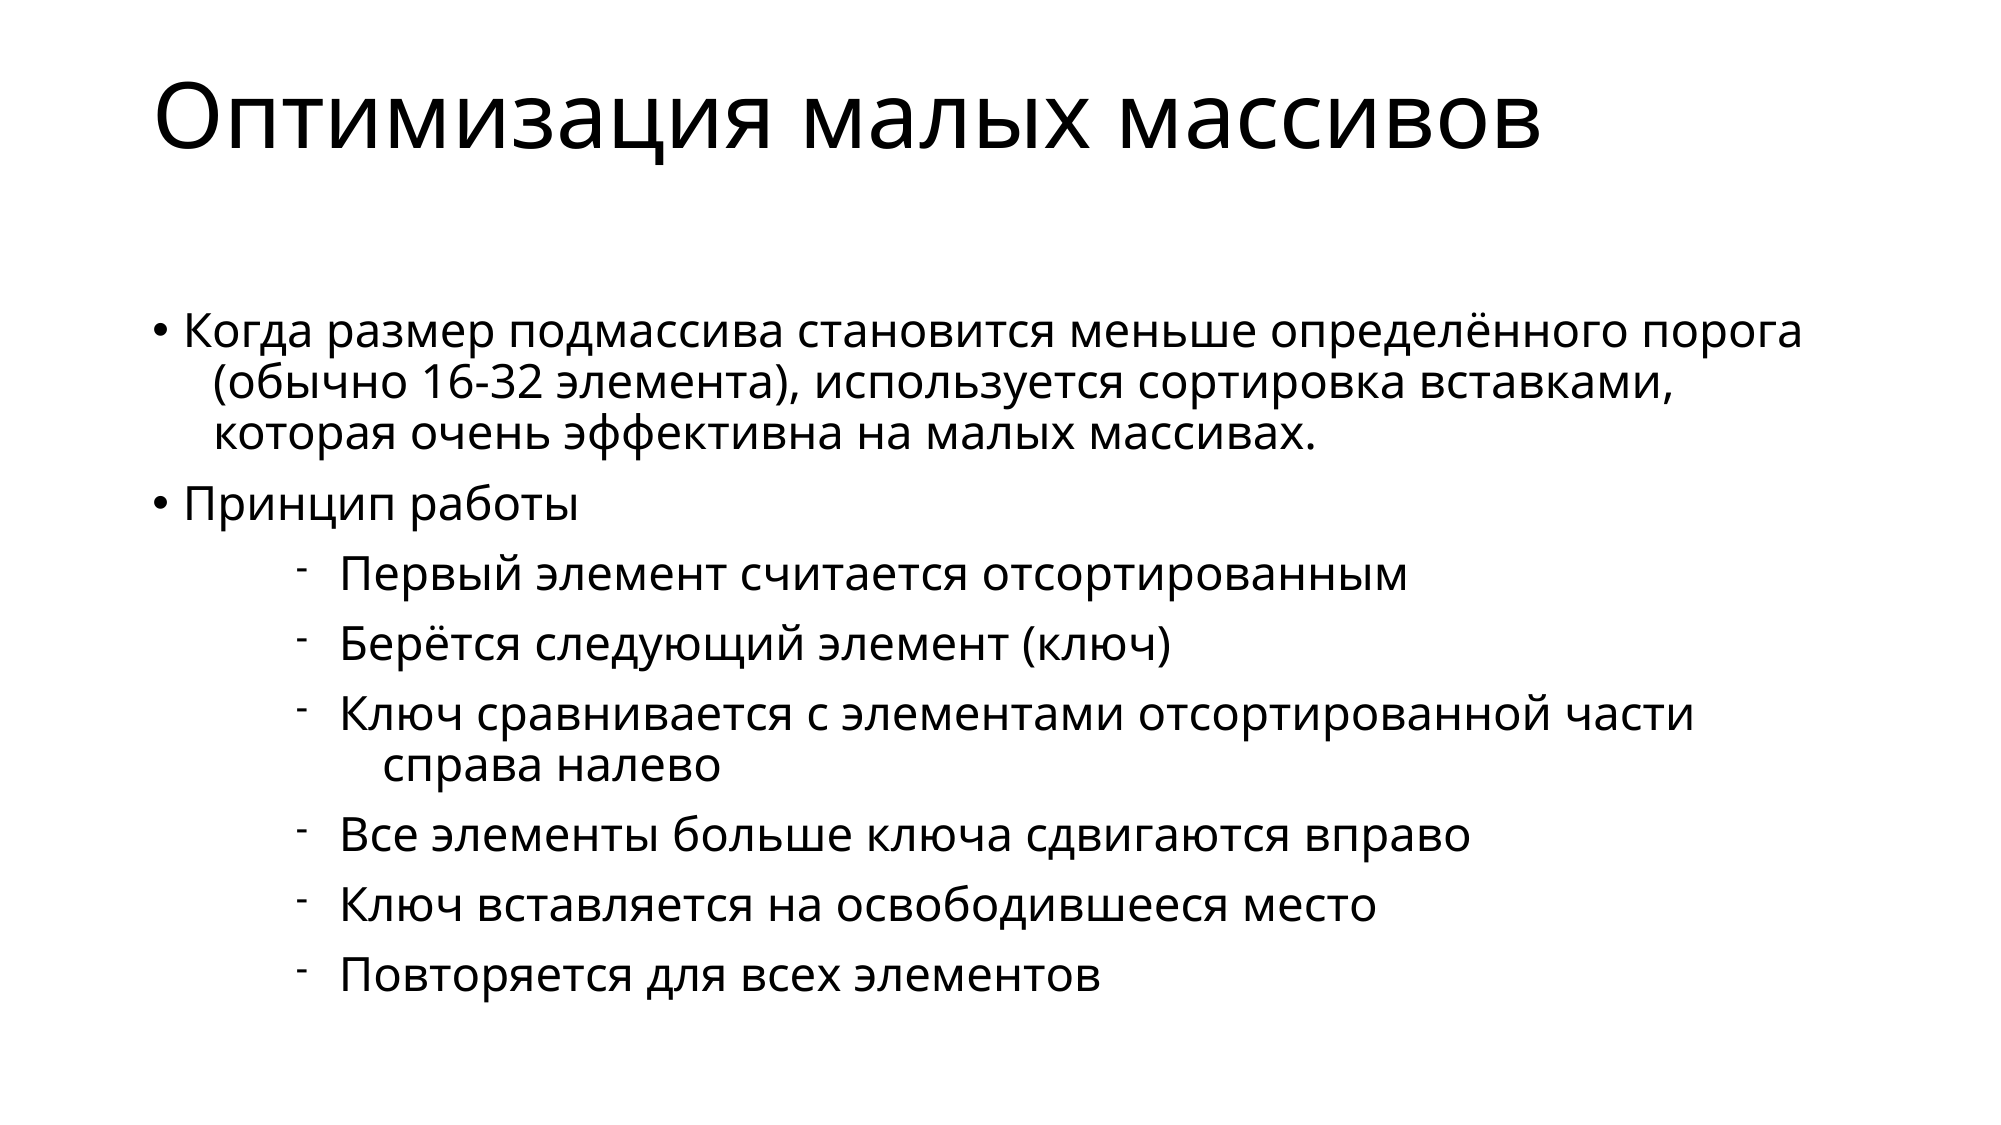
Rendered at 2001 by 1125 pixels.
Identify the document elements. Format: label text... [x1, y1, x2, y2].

title Оптимизация малых массивов [137, 59, 1863, 278]
list Когда размер подмассива становится меньше определённого порога (обычно 16-32 элемента), используется сортировка вставками, которая очень эффективна на малых массивах. Принцип работы Первый элемент считается отсортированным​ Берётся следующий элемент (ключ) Ключ сравнивается с элементами отсортированной части справа налево​ Все элементы больше ключа сдвигаются вправо​ Ключ вставляется на освободившееся место Повторяется для всех элементов​ [137, 299, 1863, 1014]
